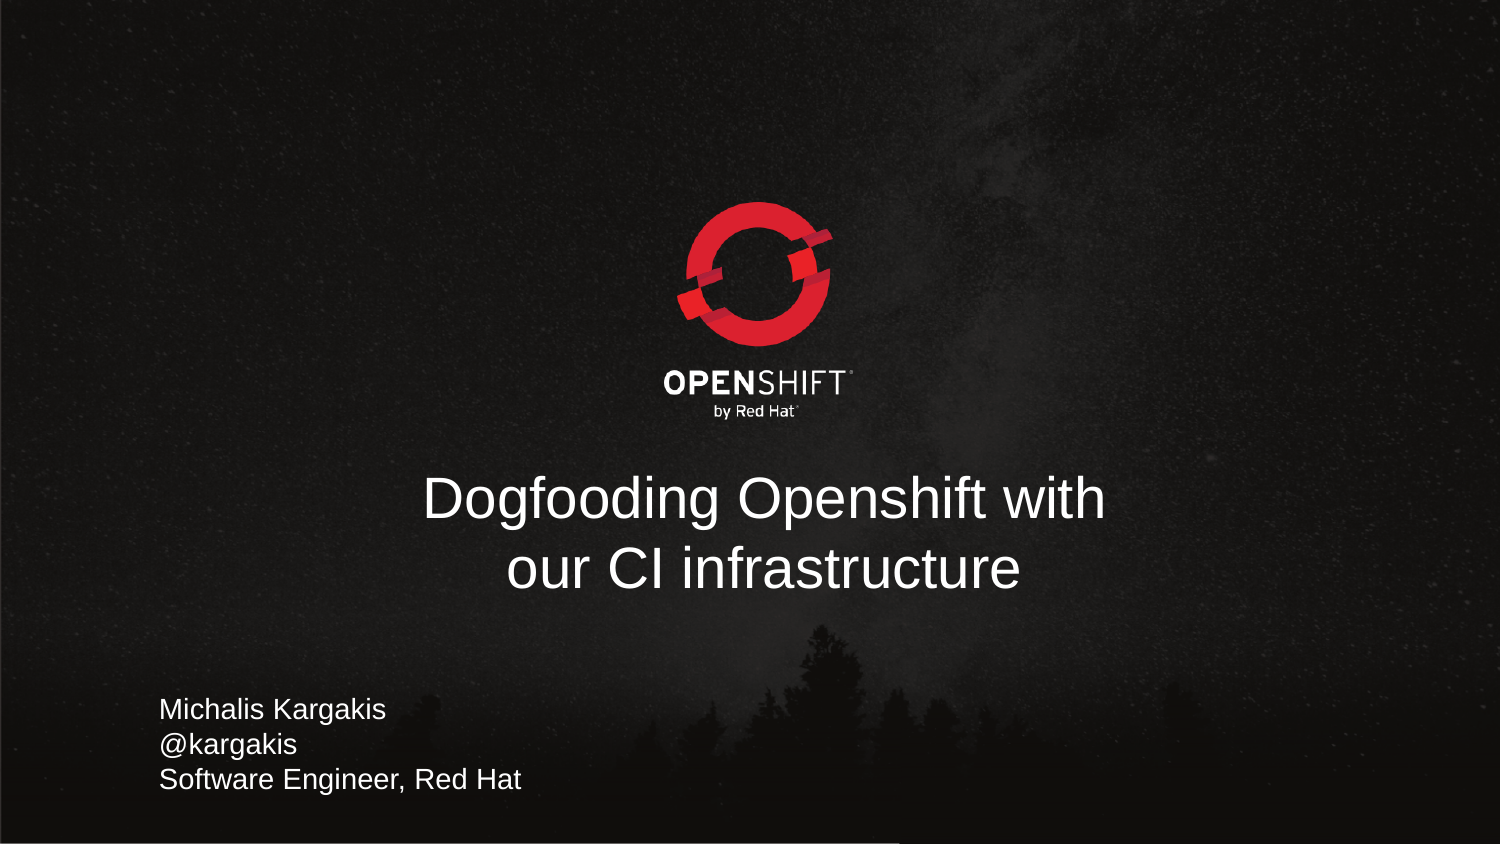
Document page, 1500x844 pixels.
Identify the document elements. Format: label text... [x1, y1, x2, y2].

text_box Michalis Kargakis @kargakis Software Engineer, Red Hat [143, 675, 901, 714]
picture [0, 0, 1500, 844]
title Dogfooding Openshift with our CI infrastructure [375, 435, 1156, 626]
